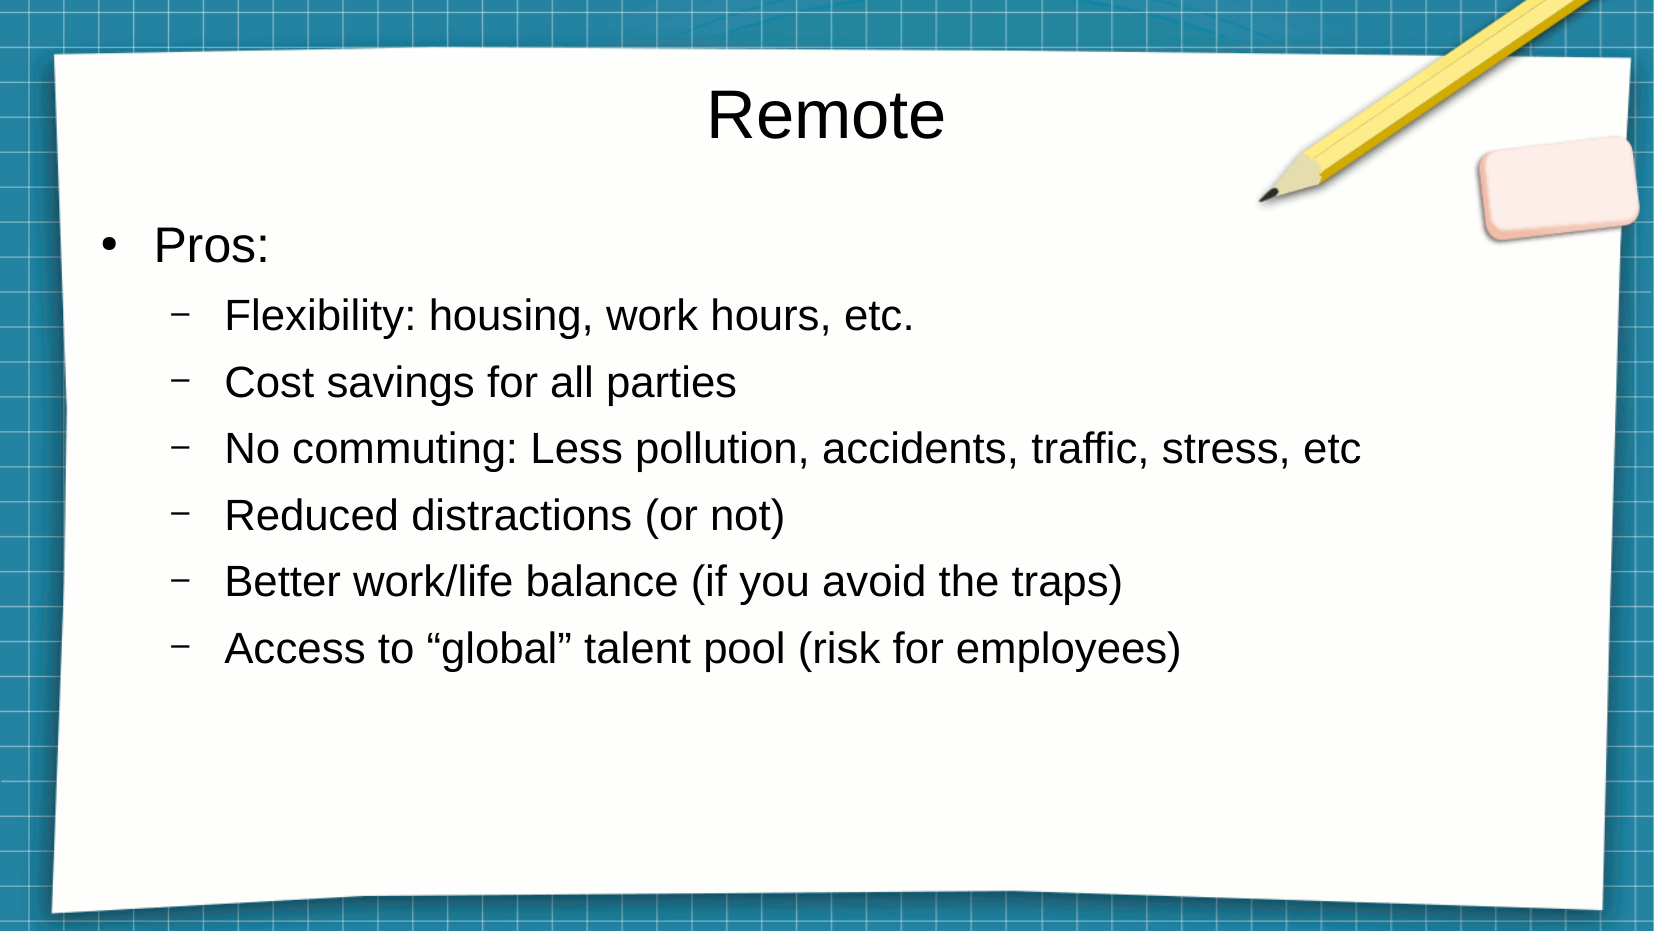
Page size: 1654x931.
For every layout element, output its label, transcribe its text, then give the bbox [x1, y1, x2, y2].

picture [0, 0, 1654, 931]
list Pros: Flexibility: housing, work hours, etc. Cost savings for all parties No commuting: Less pollution, accidents, traffic, stress, etc Reduced distractions (or not) Better work/life balance (if you avoid the traps) Access to “global” talent pool (risk for employees) [82, 217, 1571, 758]
title Remote [82, 37, 1571, 193]
